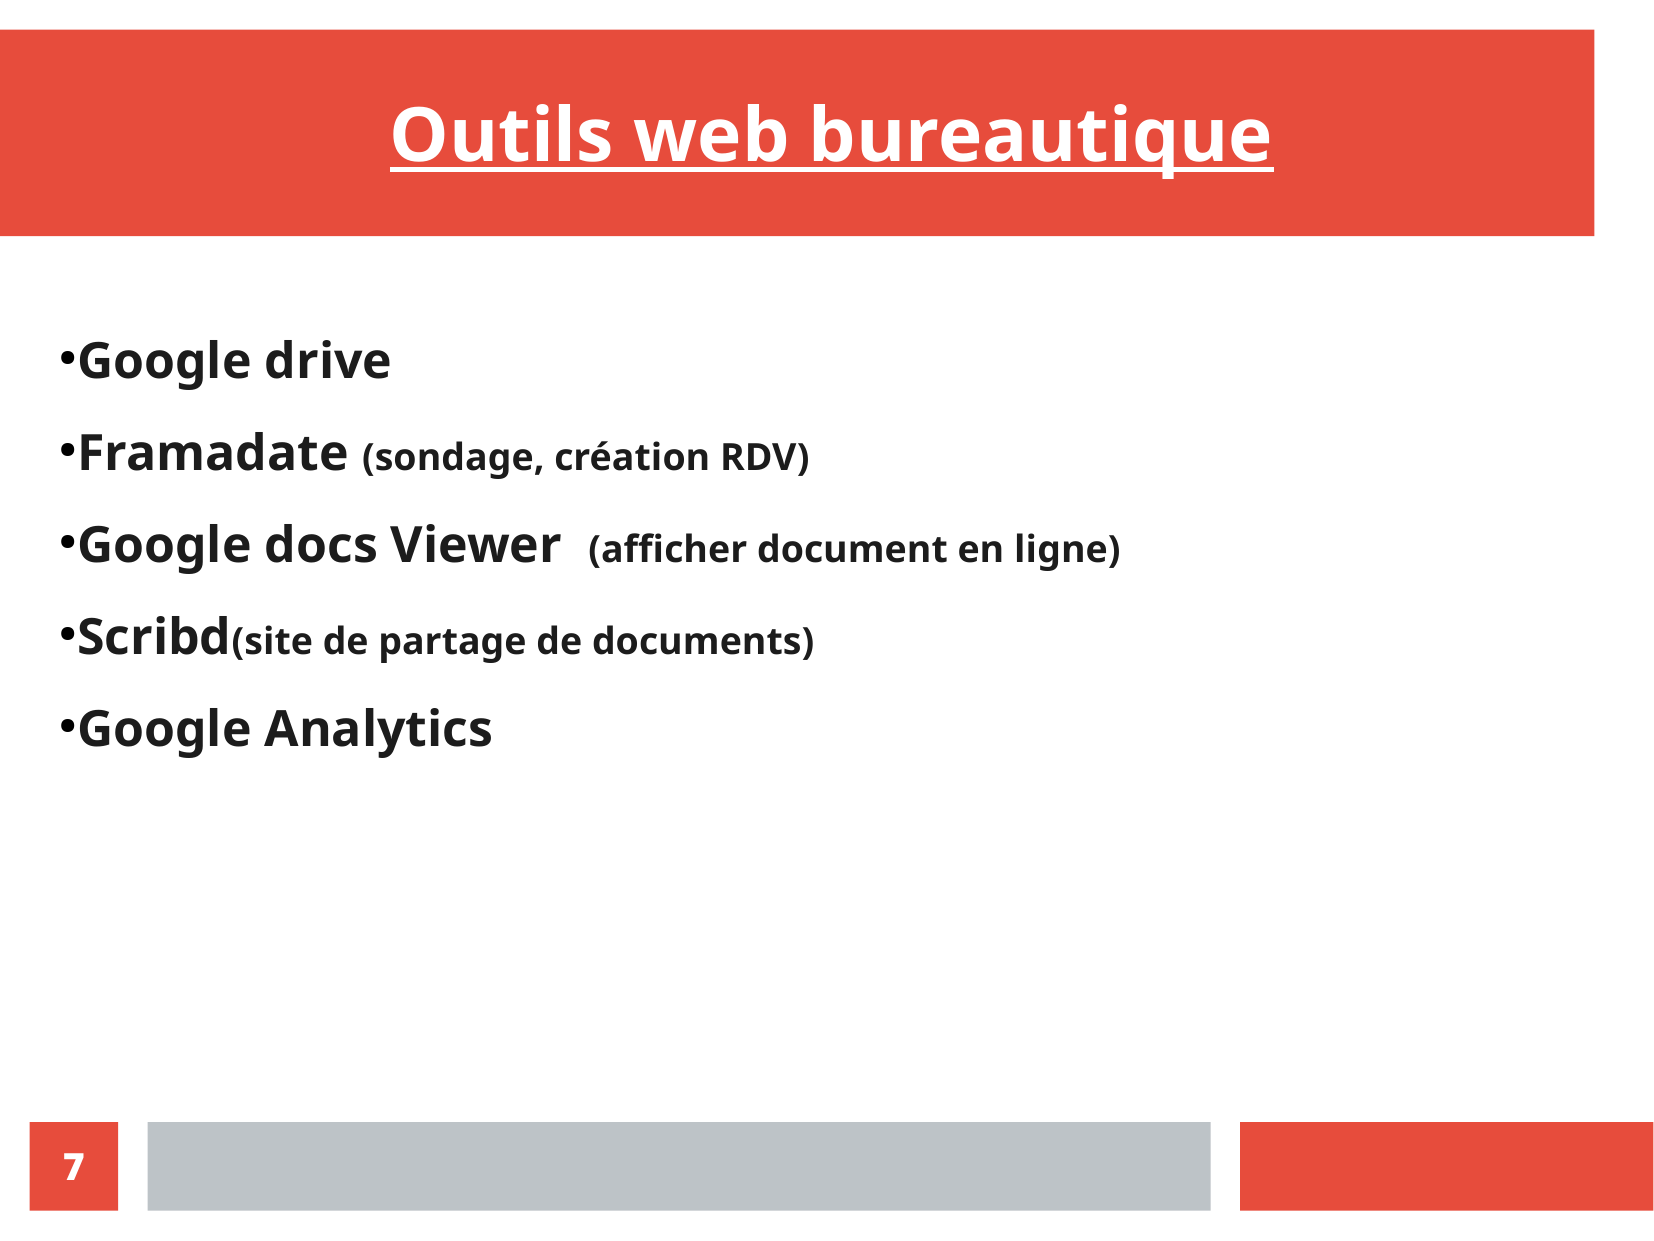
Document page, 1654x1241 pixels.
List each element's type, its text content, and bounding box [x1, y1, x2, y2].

list Google drive Framadate (sondage, création RDV) Google docs Viewer (afficher document en ligne) Scribd(site de partage de documents) Google Analytics [59, 324, 1565, 1093]
title Outils web bureautique [35, 35, 1406, 184]
